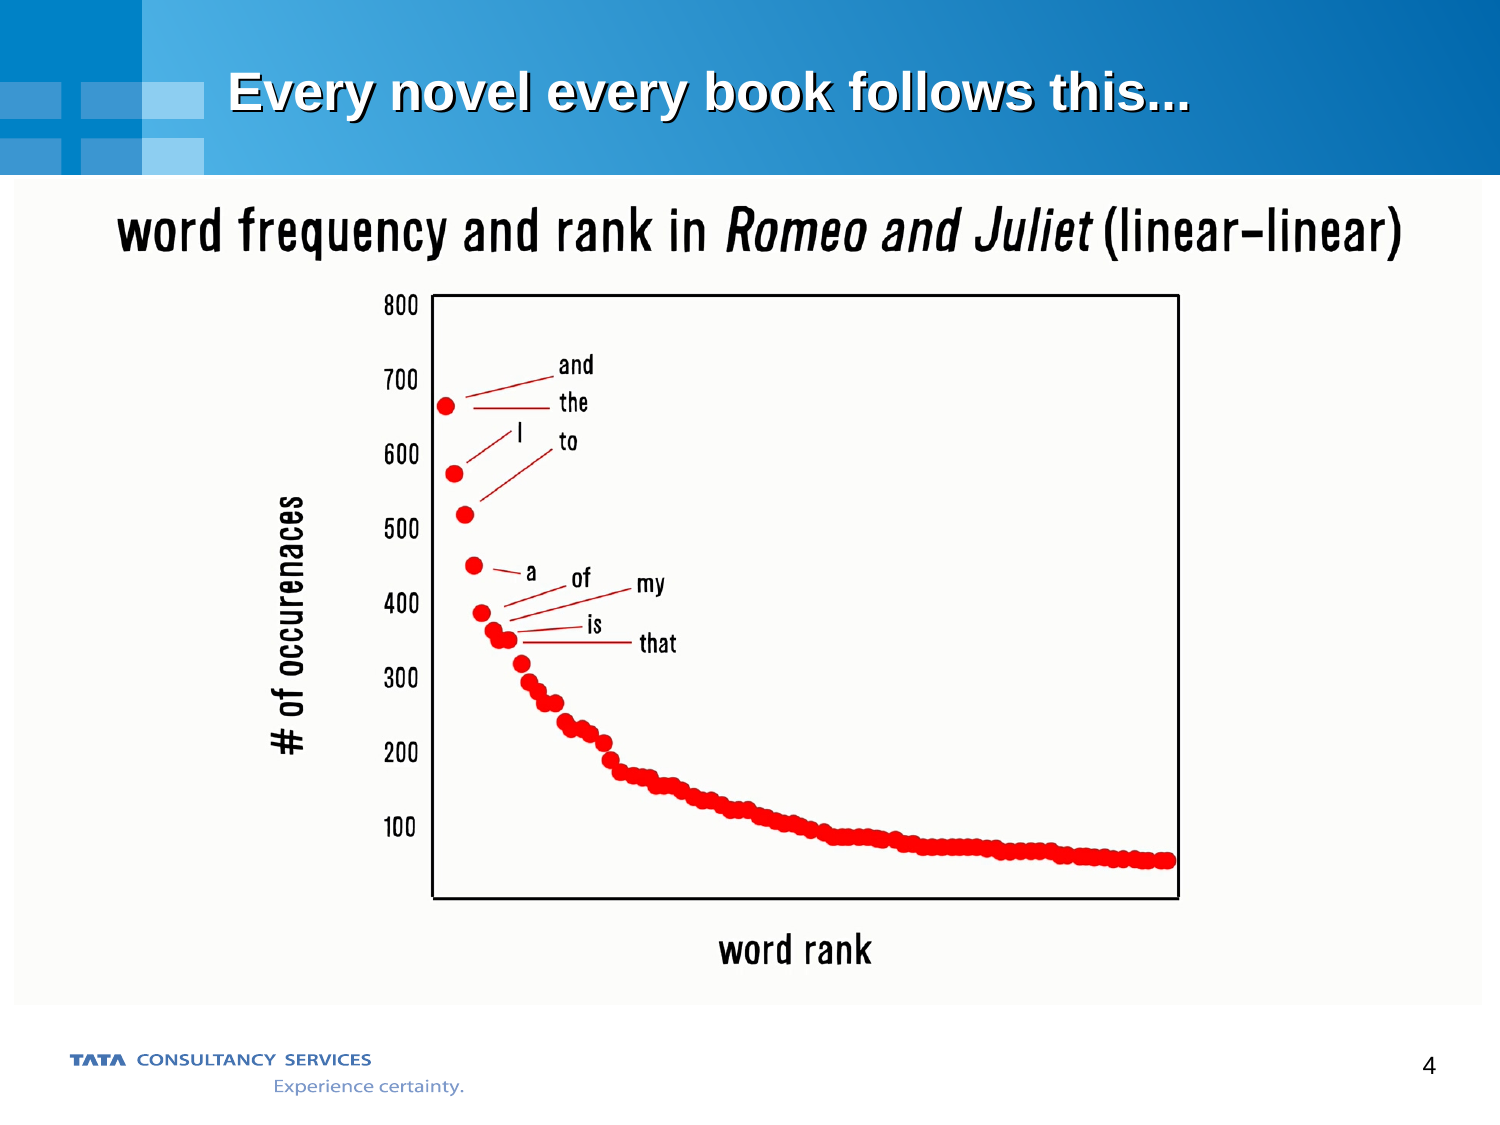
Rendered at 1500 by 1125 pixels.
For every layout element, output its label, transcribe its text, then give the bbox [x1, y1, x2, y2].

title Every novel every book follows this... [212, 54, 1447, 131]
picture [14, 179, 1482, 1006]
